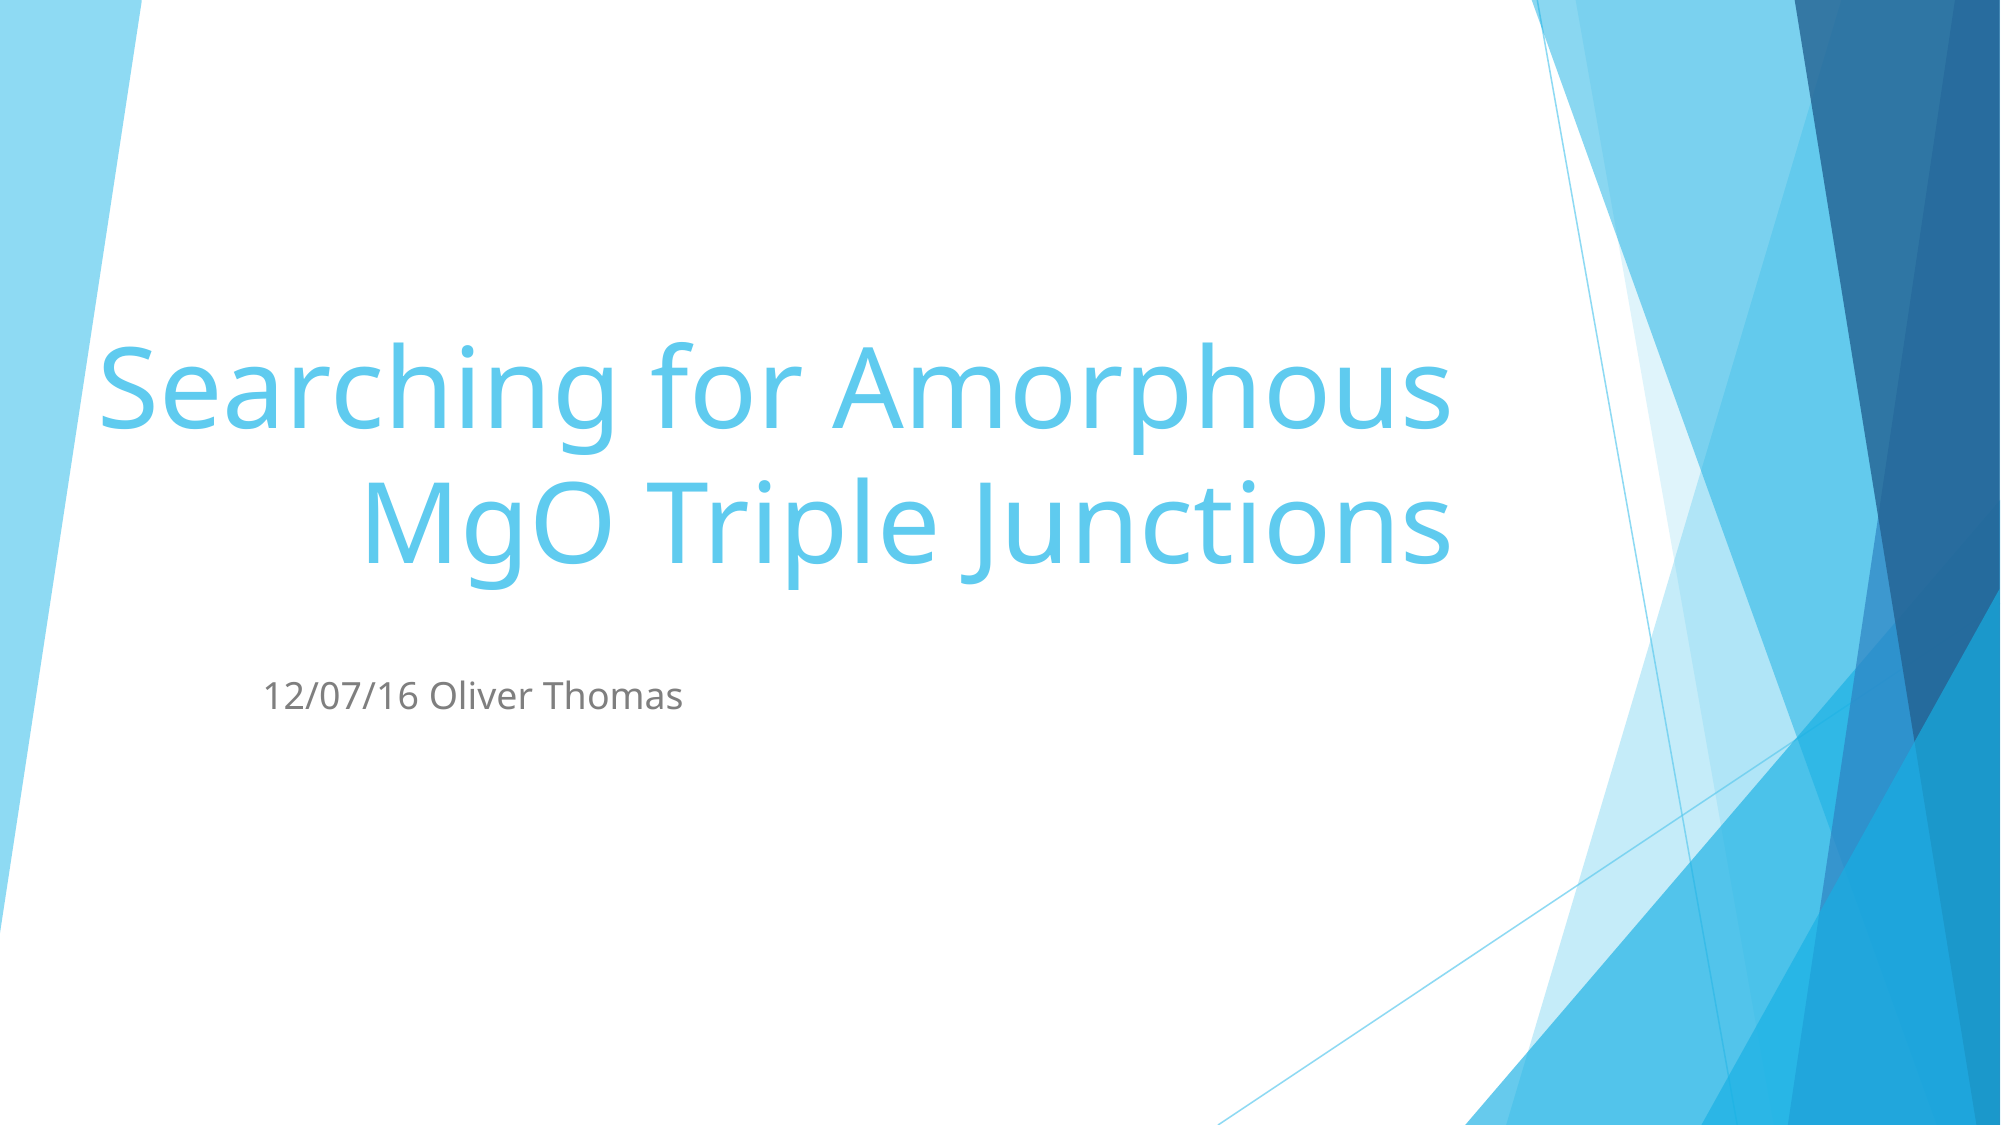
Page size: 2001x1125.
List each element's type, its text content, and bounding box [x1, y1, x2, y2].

title Searching for Amorphous MgO Triple Junctions [82, 308, 1596, 579]
subtitle 12/07/16 Oliver Thomas [247, 664, 1522, 845]
